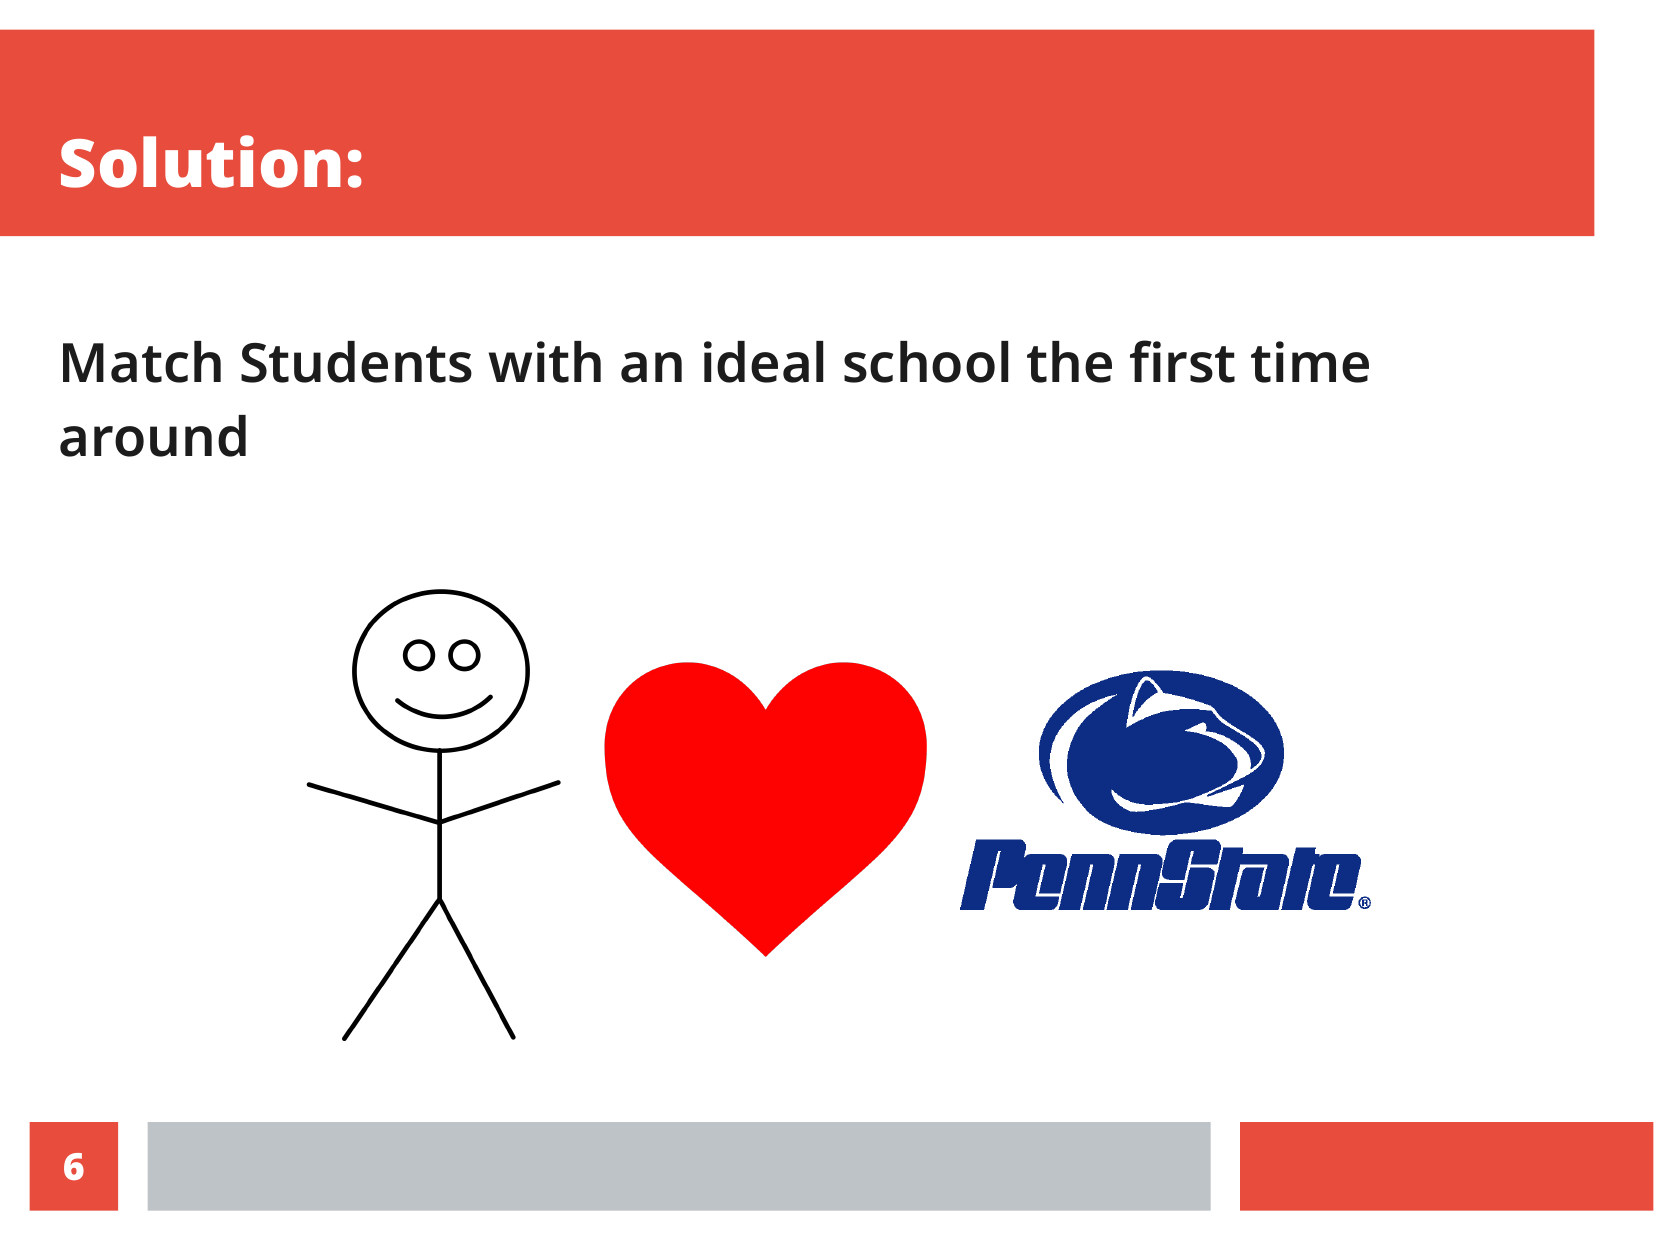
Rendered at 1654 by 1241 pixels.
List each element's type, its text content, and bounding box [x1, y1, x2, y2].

picture [236, 537, 1393, 1093]
list Match Students with an ideal school the first time around [59, 324, 1565, 1093]
title Solution: [59, 59, 1595, 207]
